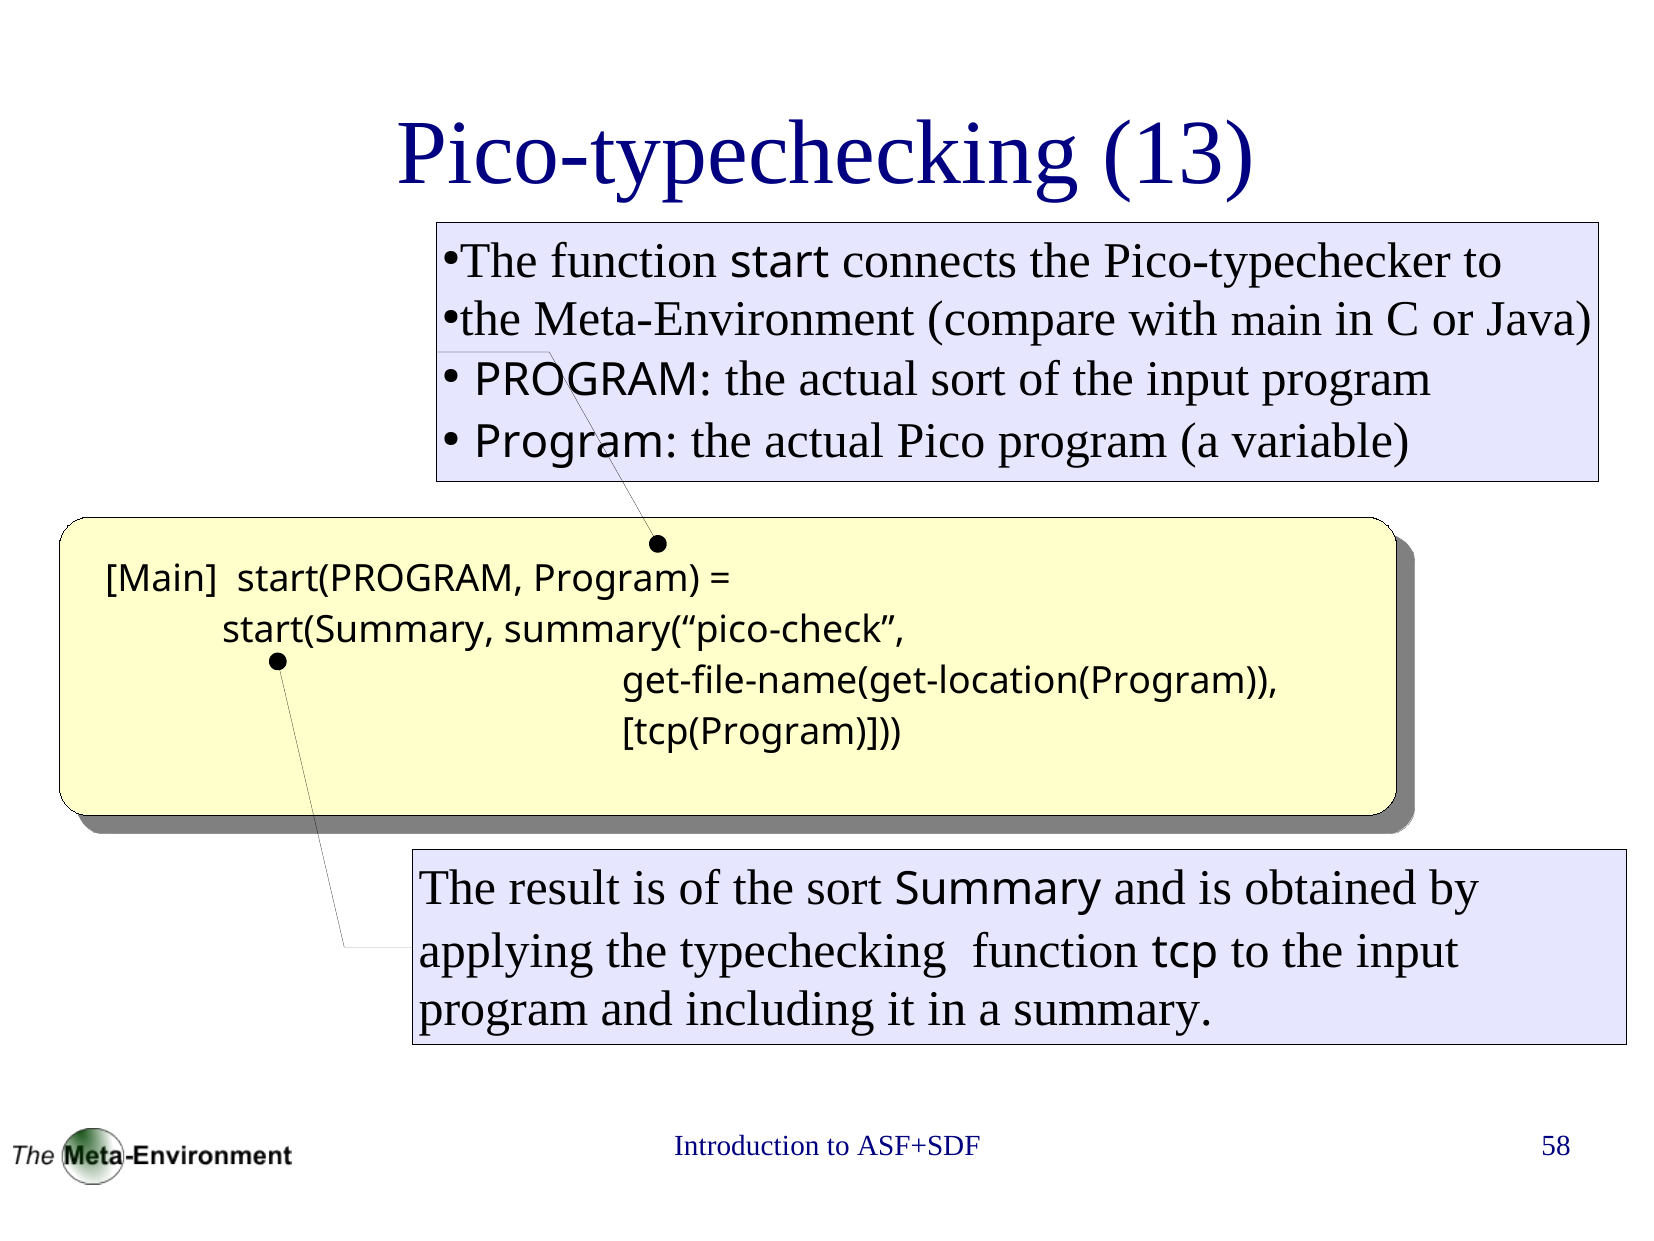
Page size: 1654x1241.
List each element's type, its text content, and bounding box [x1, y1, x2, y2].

text_box The result is of the sort Summary and is obtained by applying the typechecking function tcp to the input program and including it in a summary. [412, 849, 1627, 1045]
text_box [Main] start(PROGRAM, Program) = start(Summary, summary(“pico-check”, get-file-name(get-location(Program)), [tcp(Program)])) [90, 543, 1471, 873]
title Pico-typechecking (13) [82, 49, 1571, 257]
picture [13, 1128, 292, 1185]
text_box [59, 517, 1397, 816]
text_box The function start connects the Pico-typechecker to the Meta-Environment (compare with main in C or Java) PROGRAM: the actual sort of the input program Program: the actual Pico program (a variable) [436, 222, 1599, 482]
